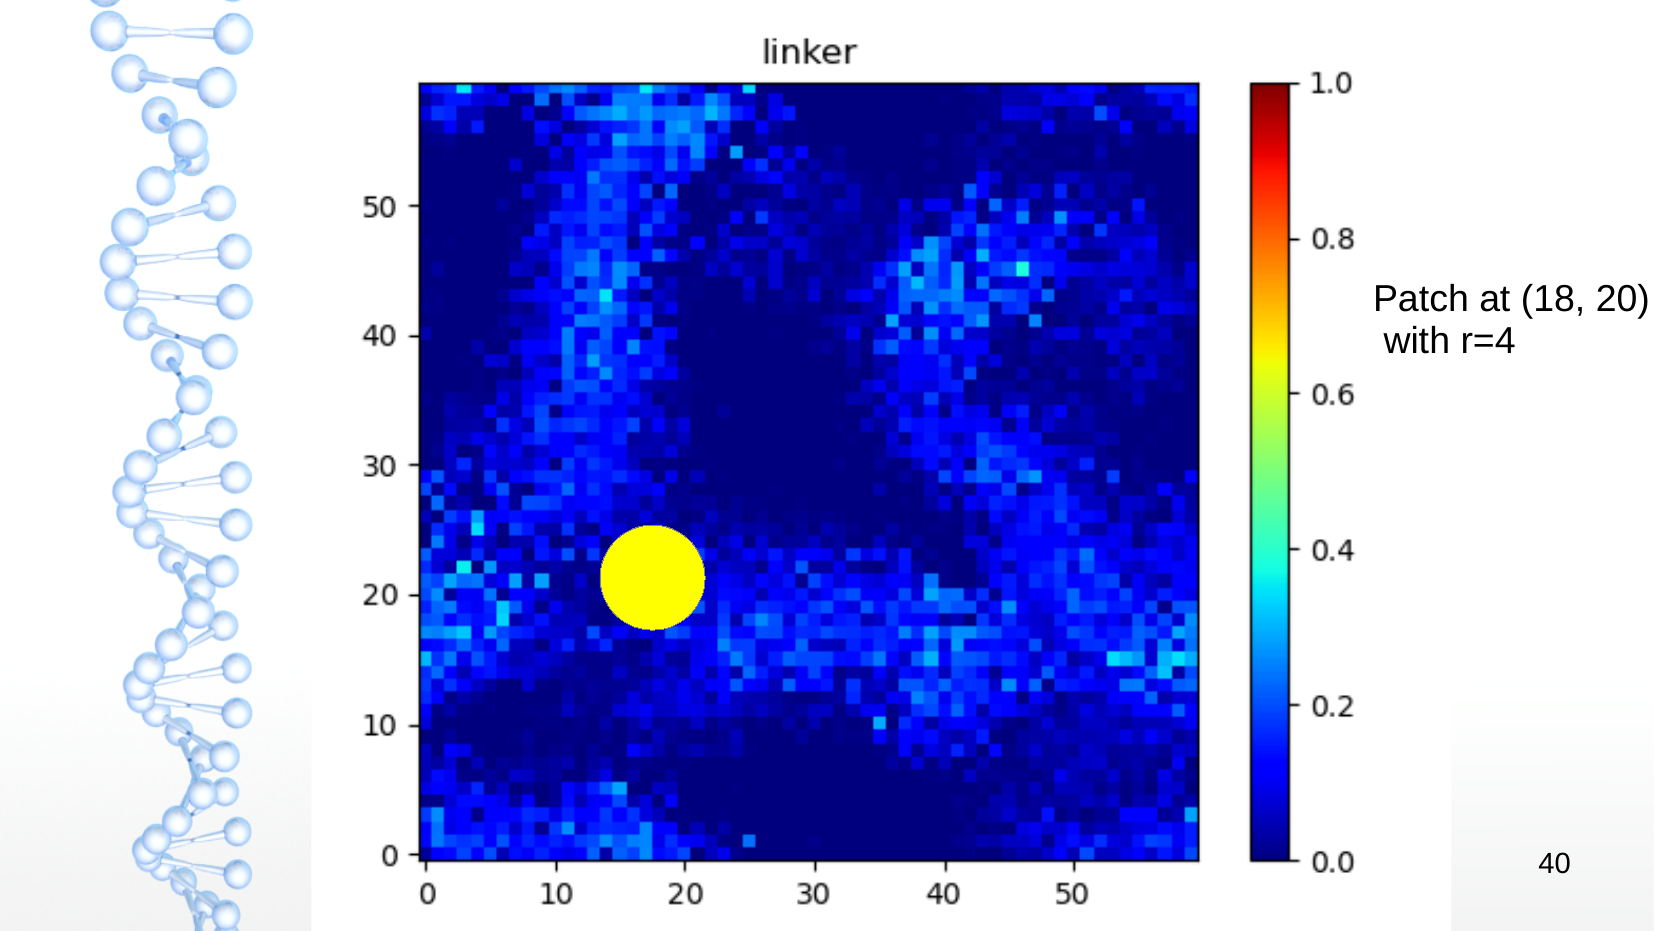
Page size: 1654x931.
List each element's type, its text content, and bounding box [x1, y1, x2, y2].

text_box [600, 525, 706, 631]
picture [0, 0, 1654, 931]
text_box Patch at (18, 20) with r=4 [1358, 270, 1654, 369]
